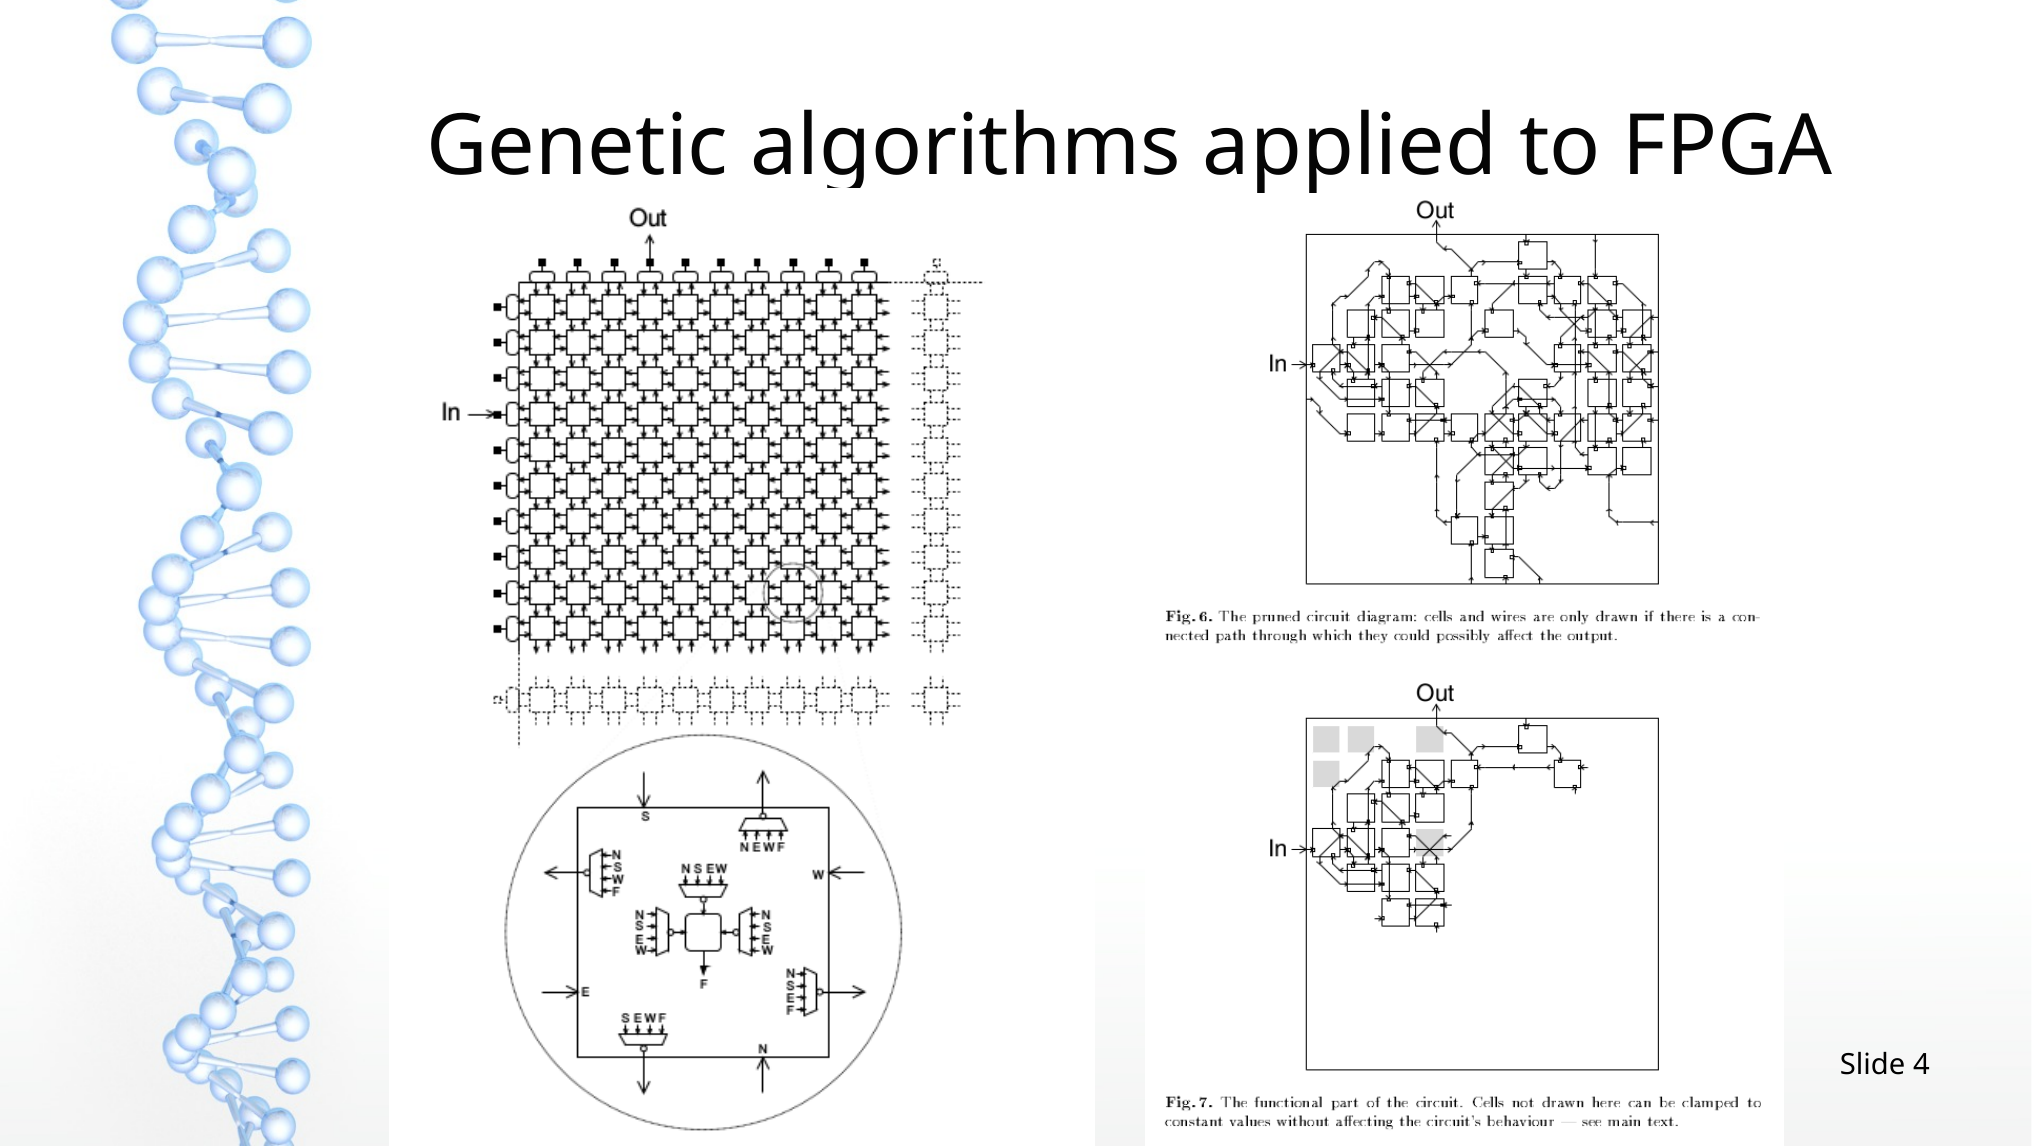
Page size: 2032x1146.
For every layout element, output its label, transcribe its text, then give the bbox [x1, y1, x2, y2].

title Genetic algorithms applied to FPGA [330, 45, 1930, 237]
picture [0, 0, 2032, 1146]
